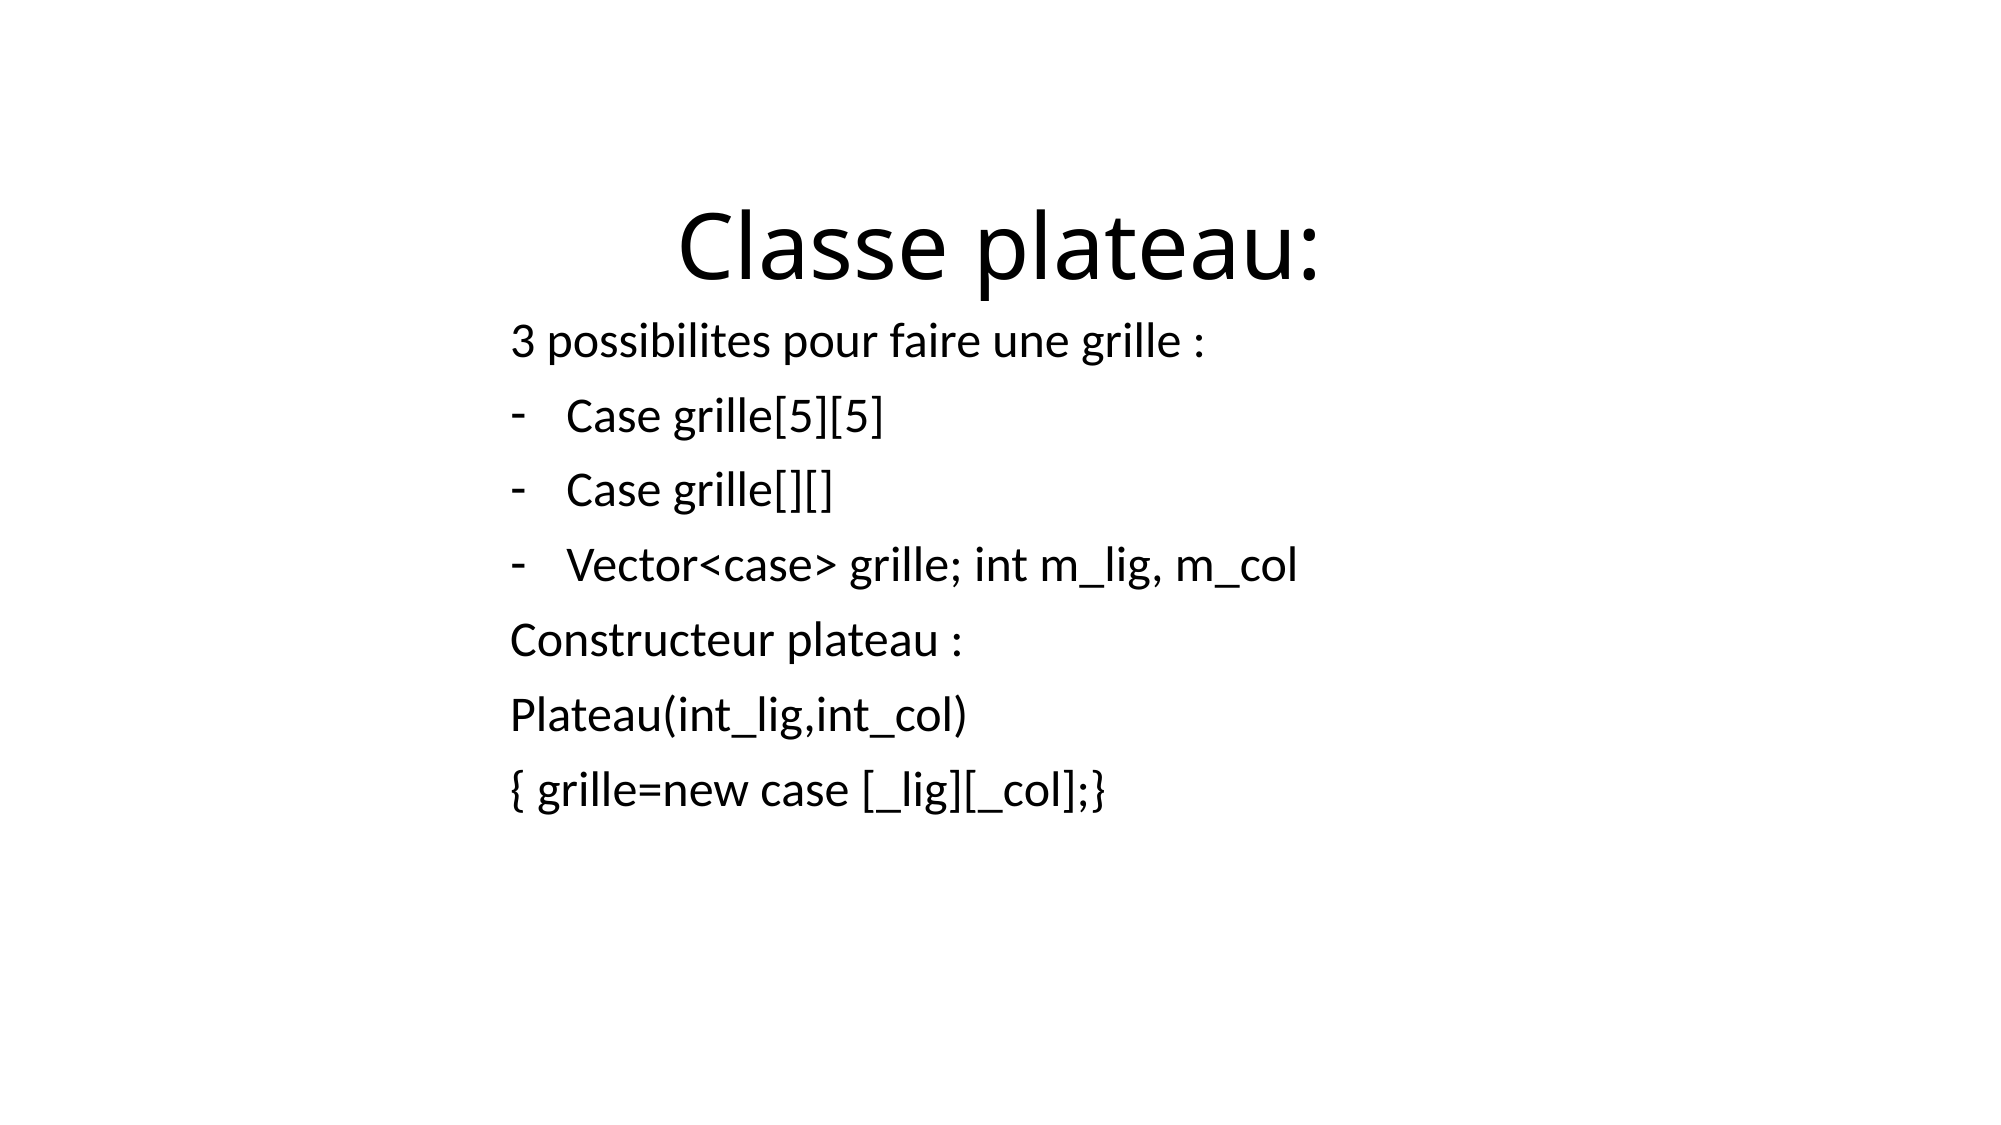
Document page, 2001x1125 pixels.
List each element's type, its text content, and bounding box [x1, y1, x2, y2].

title Classe plateau: [249, 184, 1750, 307]
subtitle 3 possibilites pour faire une grille : Case grille[5][5] Case grille[][] Vector<case> grille; int m_lig, m_col Constructeur plateau : Plateau(int_lig,int_col) { grille=new case [_lig][_col];} [210, 306, 1711, 984]
